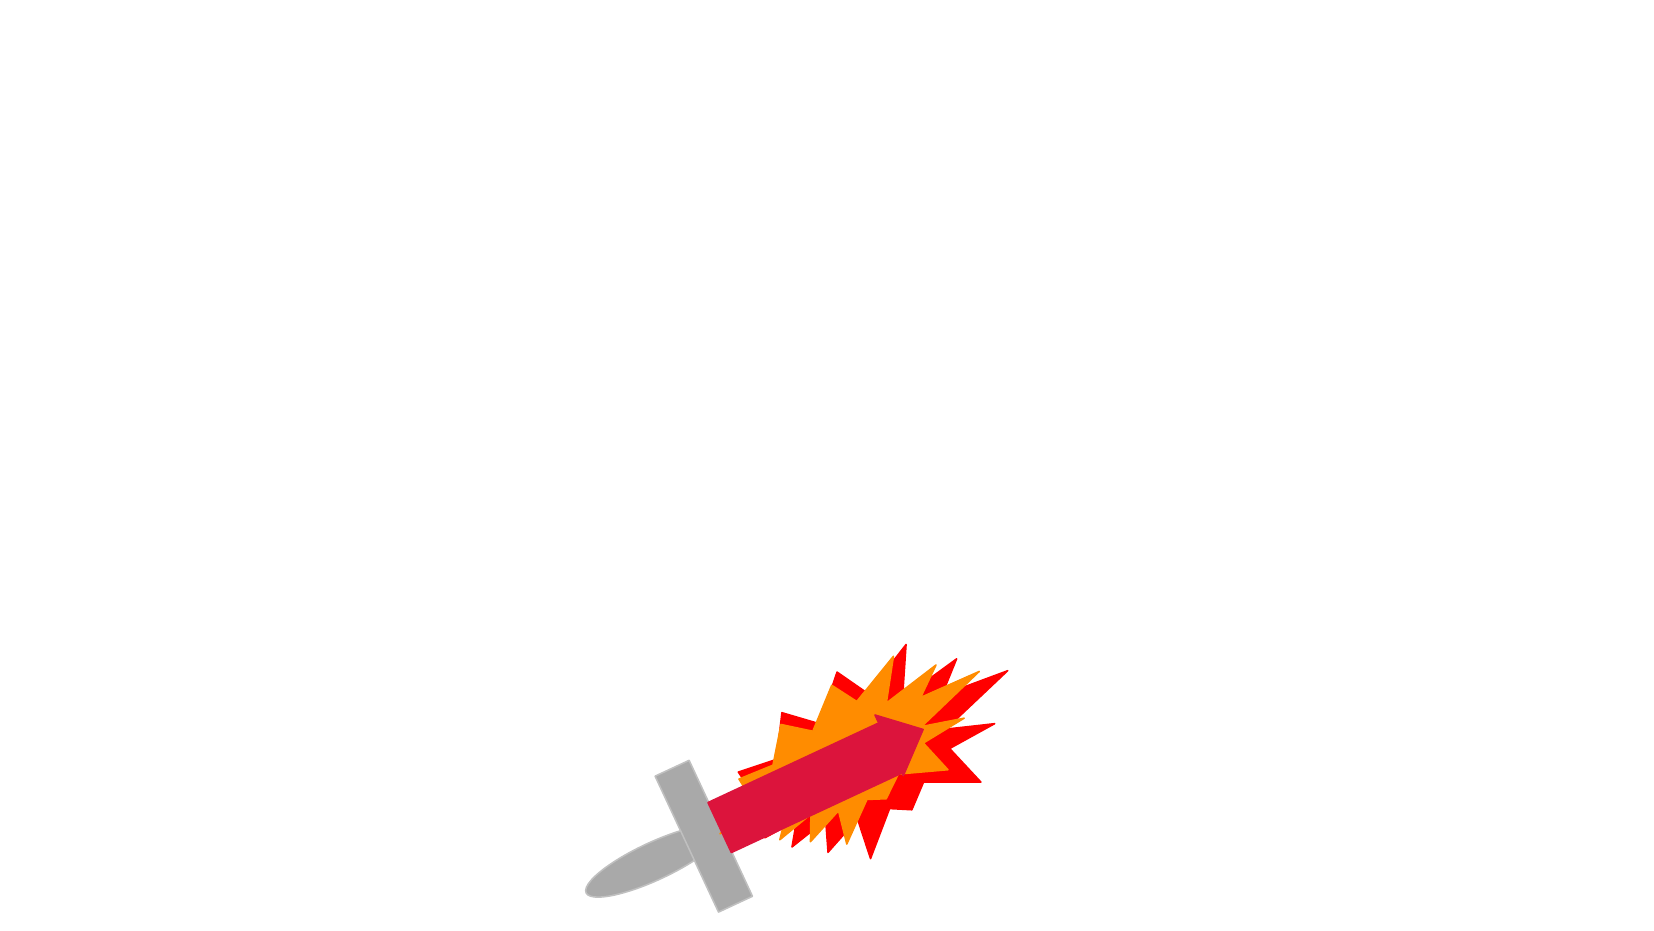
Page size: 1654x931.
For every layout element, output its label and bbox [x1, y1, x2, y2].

text_box [585, 644, 1008, 913]
